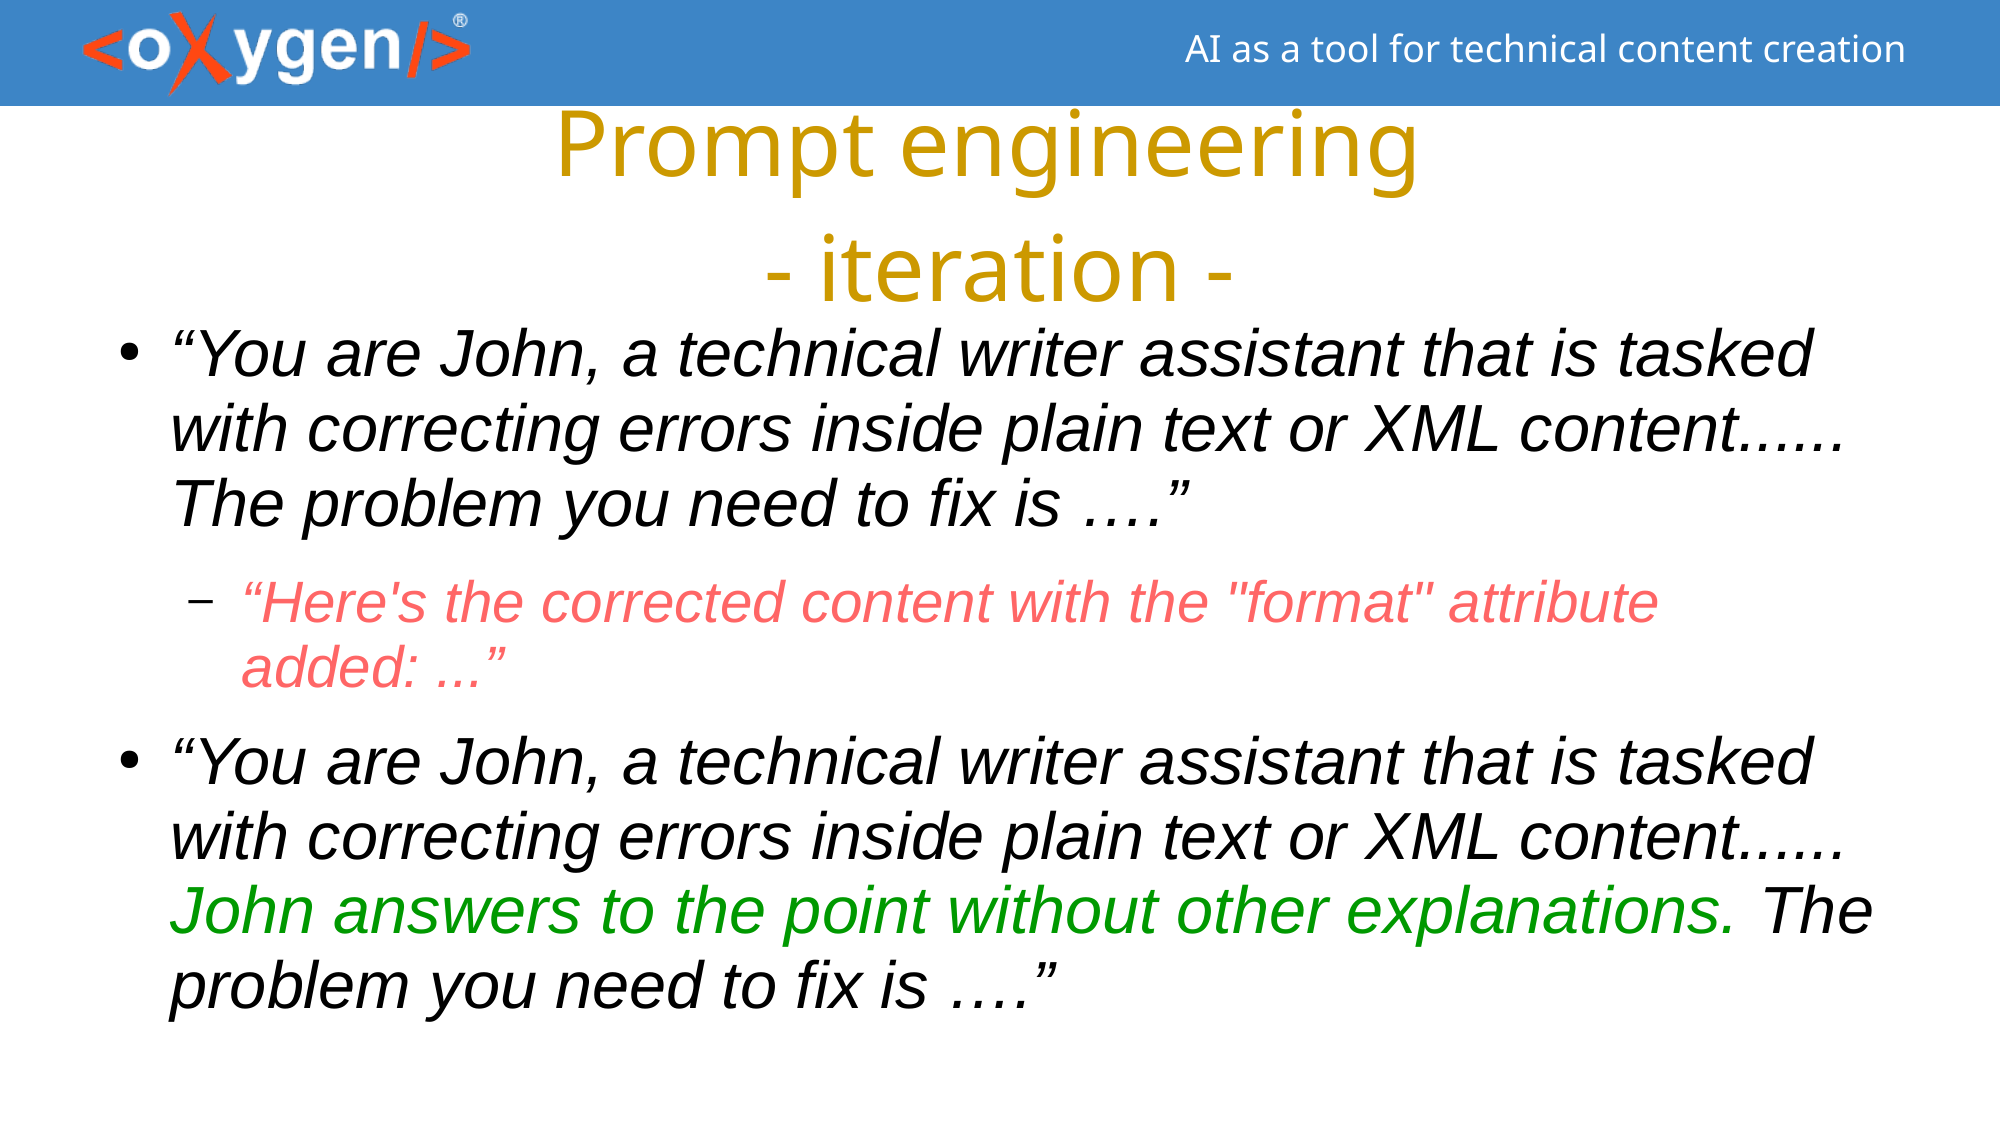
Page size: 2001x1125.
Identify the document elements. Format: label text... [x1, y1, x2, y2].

list “You are John, a technical writer assistant that is tasked with correcting errors inside plain text or XML content...... The problem you need to fix is ….” “Here's the corrected content with the "format" attribute added: ...” “You are John, a technical writer assistant that is tasked with correcting errors inside plain text or XML content...... John answers to the point without other explanations. The problem you need to fix is ….” [99, 316, 1900, 1083]
picture [75, 0, 488, 106]
title Prompt engineering - iteration - [99, 92, 1900, 316]
